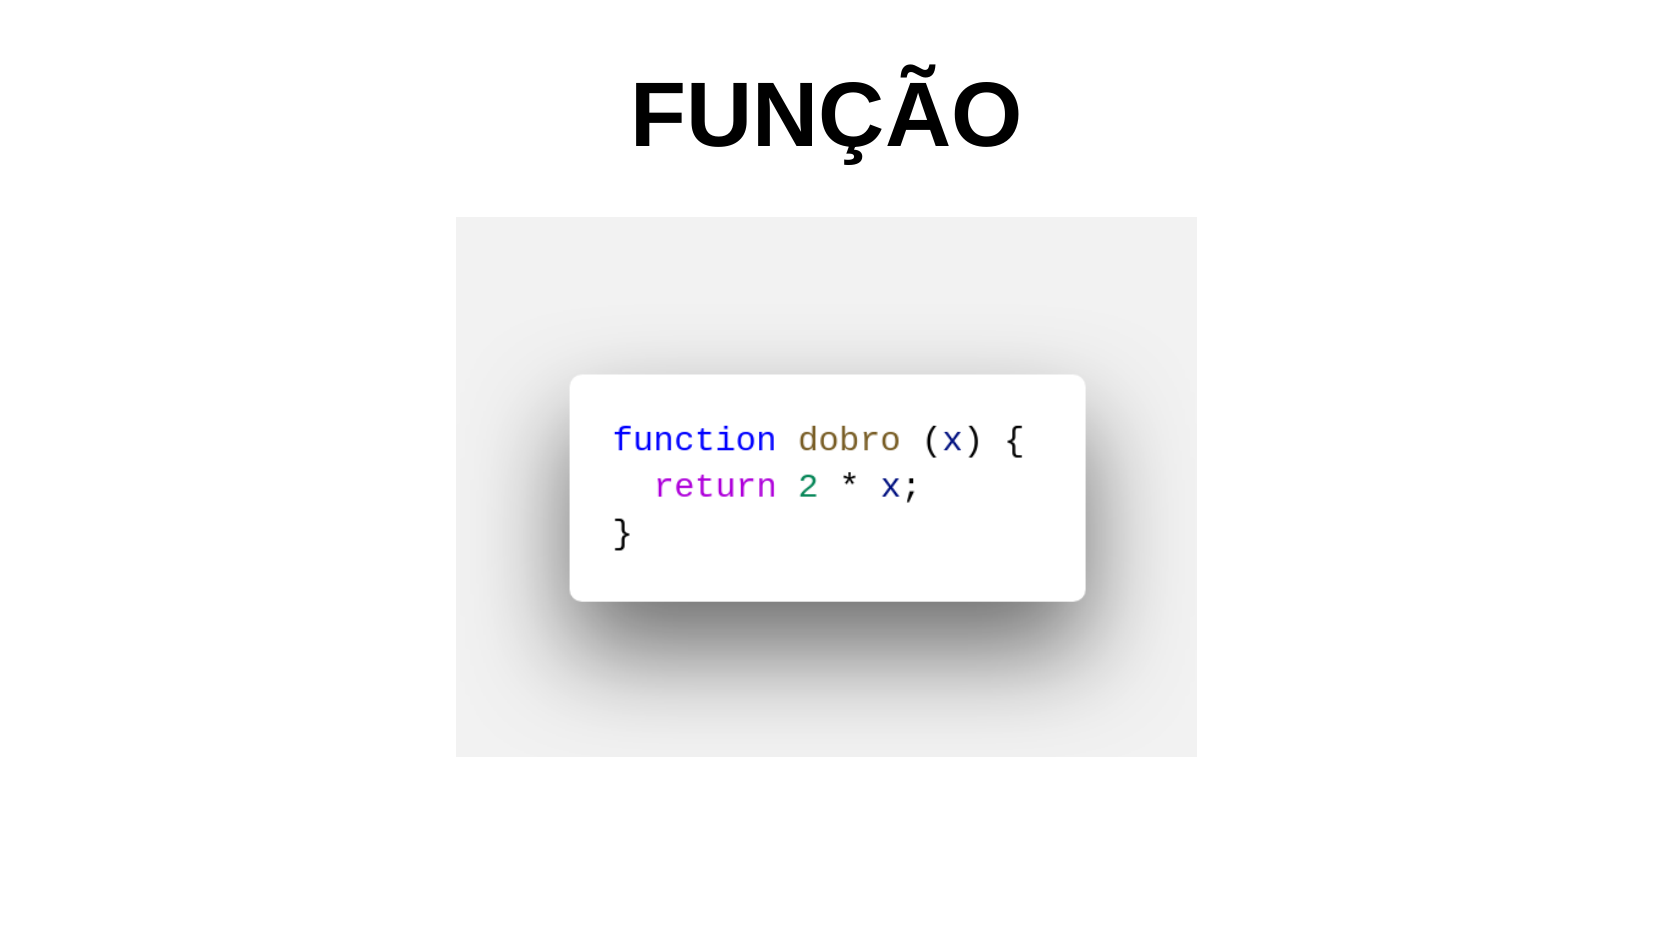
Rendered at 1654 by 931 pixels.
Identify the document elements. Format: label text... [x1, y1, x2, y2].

picture [456, 217, 1197, 758]
title FUNÇÃO [82, 37, 1571, 193]
